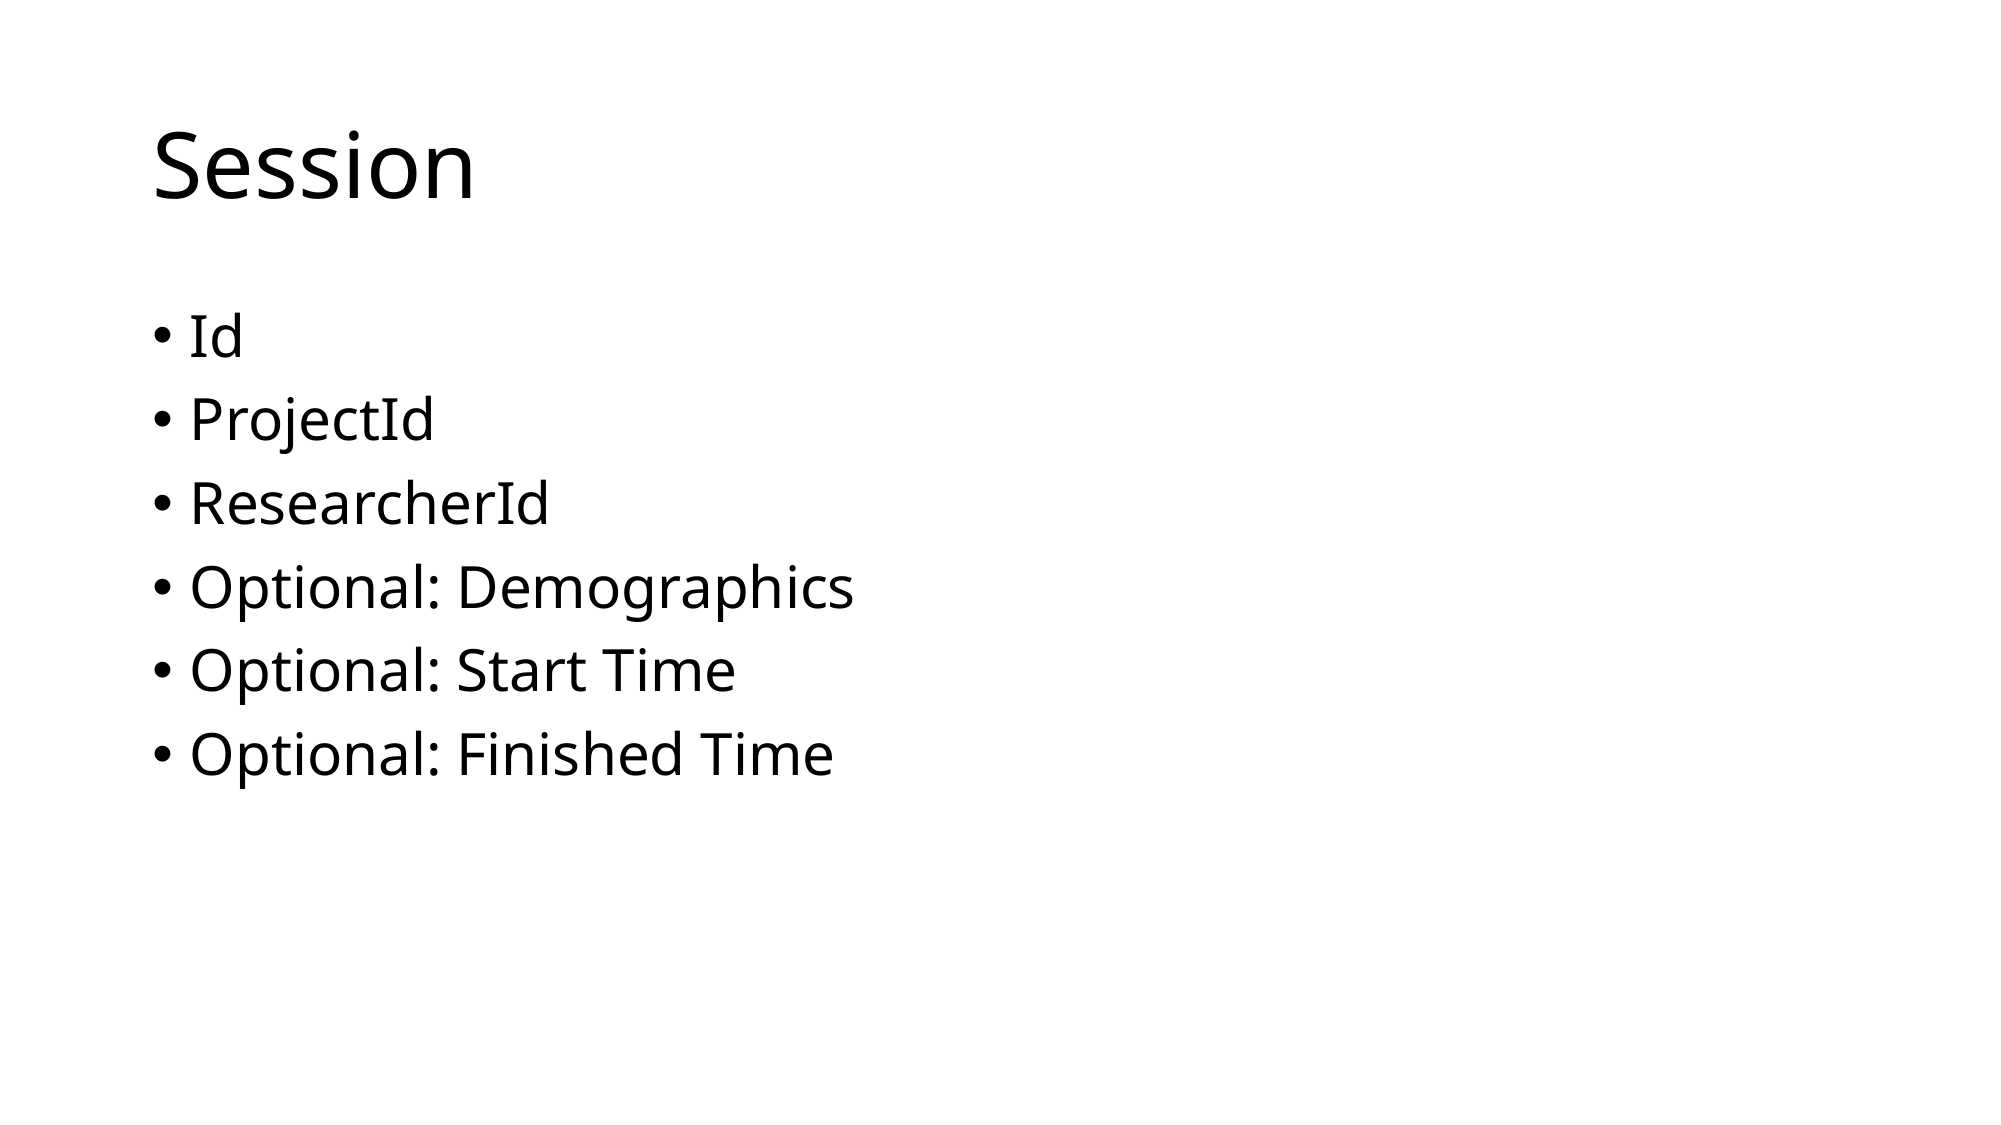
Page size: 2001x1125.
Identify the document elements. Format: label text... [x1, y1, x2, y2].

list Id ProjectId ResearcherId Optional: Demographics Optional: Start Time Optional: Finished Time [137, 299, 1863, 1014]
title Session [137, 59, 1863, 278]
